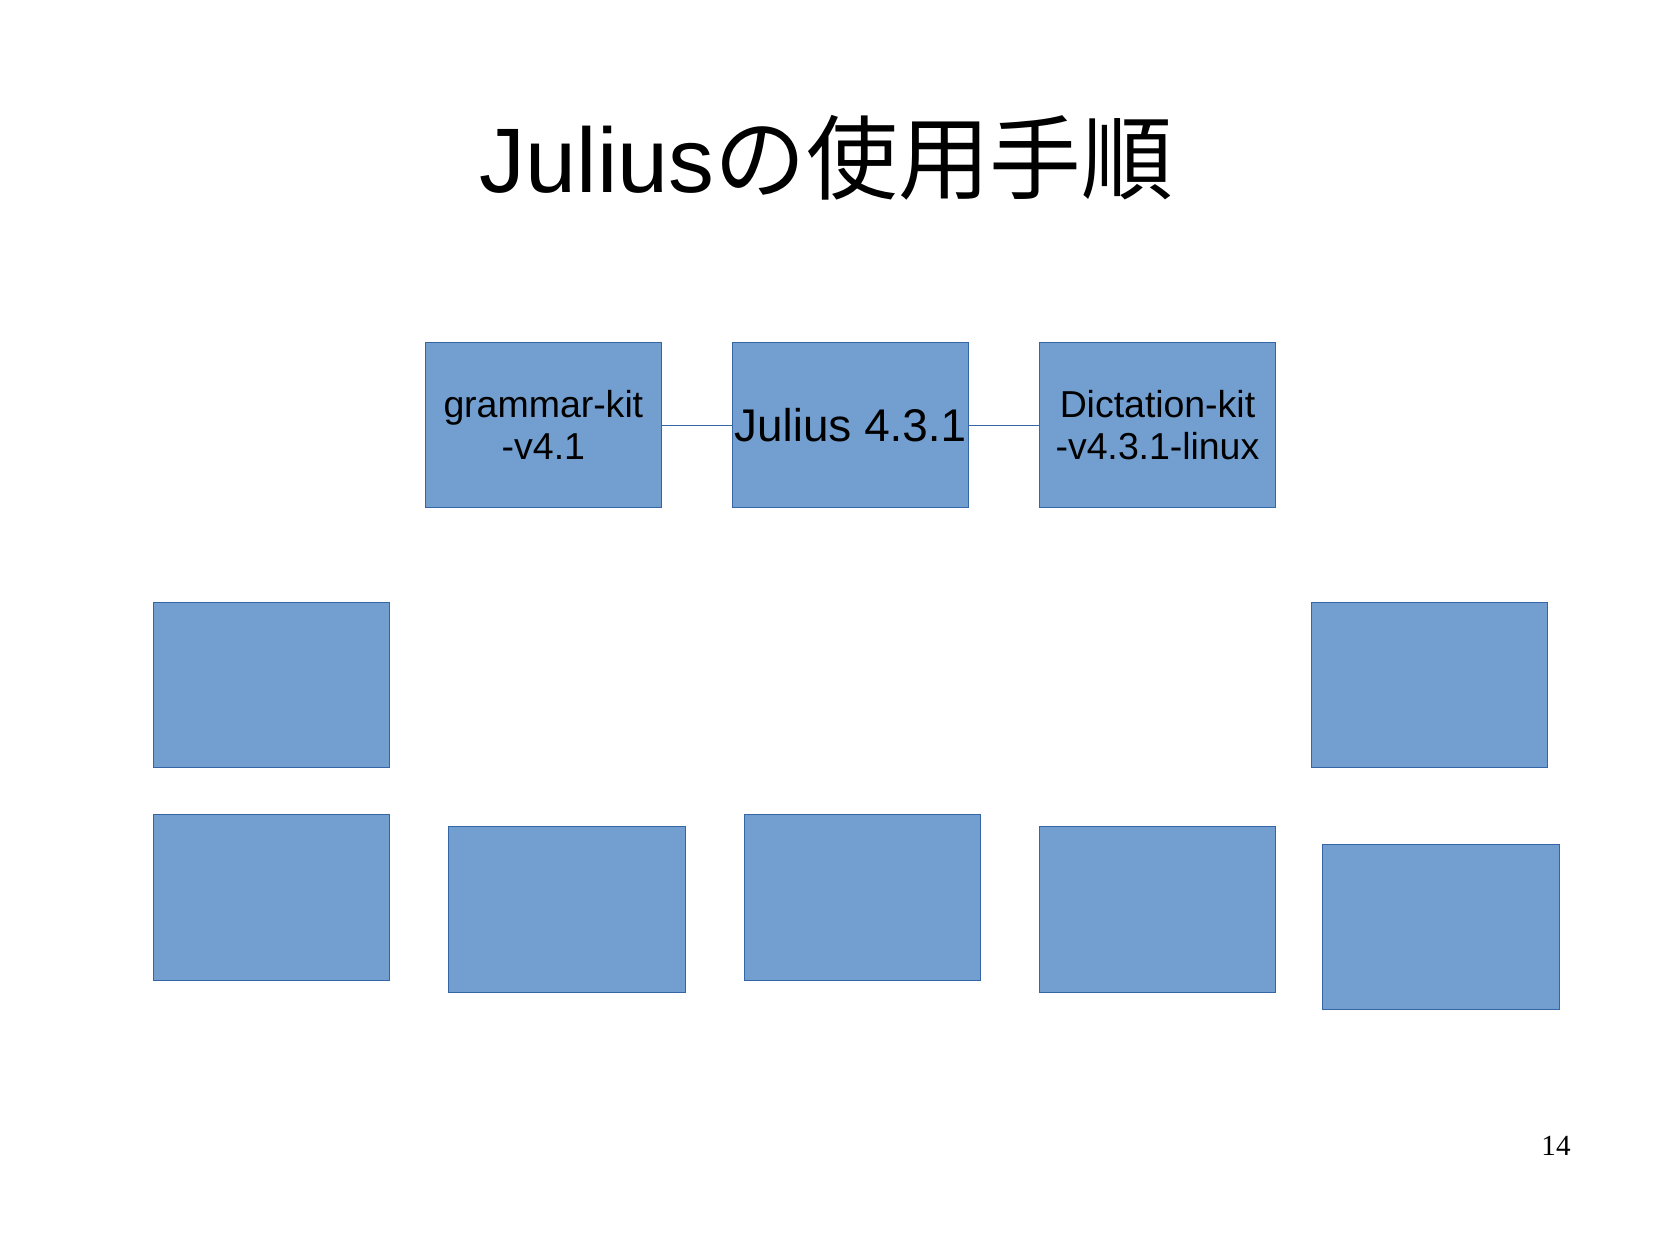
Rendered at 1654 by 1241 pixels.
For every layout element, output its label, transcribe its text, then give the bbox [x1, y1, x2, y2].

text_box [1322, 844, 1560, 1010]
text_box [448, 826, 686, 993]
text_box Julius 4.3.1 [732, 342, 969, 508]
text_box [744, 814, 981, 981]
text_box [1039, 826, 1276, 993]
text_box [153, 602, 390, 768]
text_box grammar-kit -v4.1 [425, 342, 662, 508]
text_box Dictation-kit -v4.3.1-linux [1039, 342, 1276, 508]
title Juliusの使用手順 [82, 49, 1571, 257]
text_box [153, 814, 390, 981]
text_box [1311, 602, 1548, 768]
